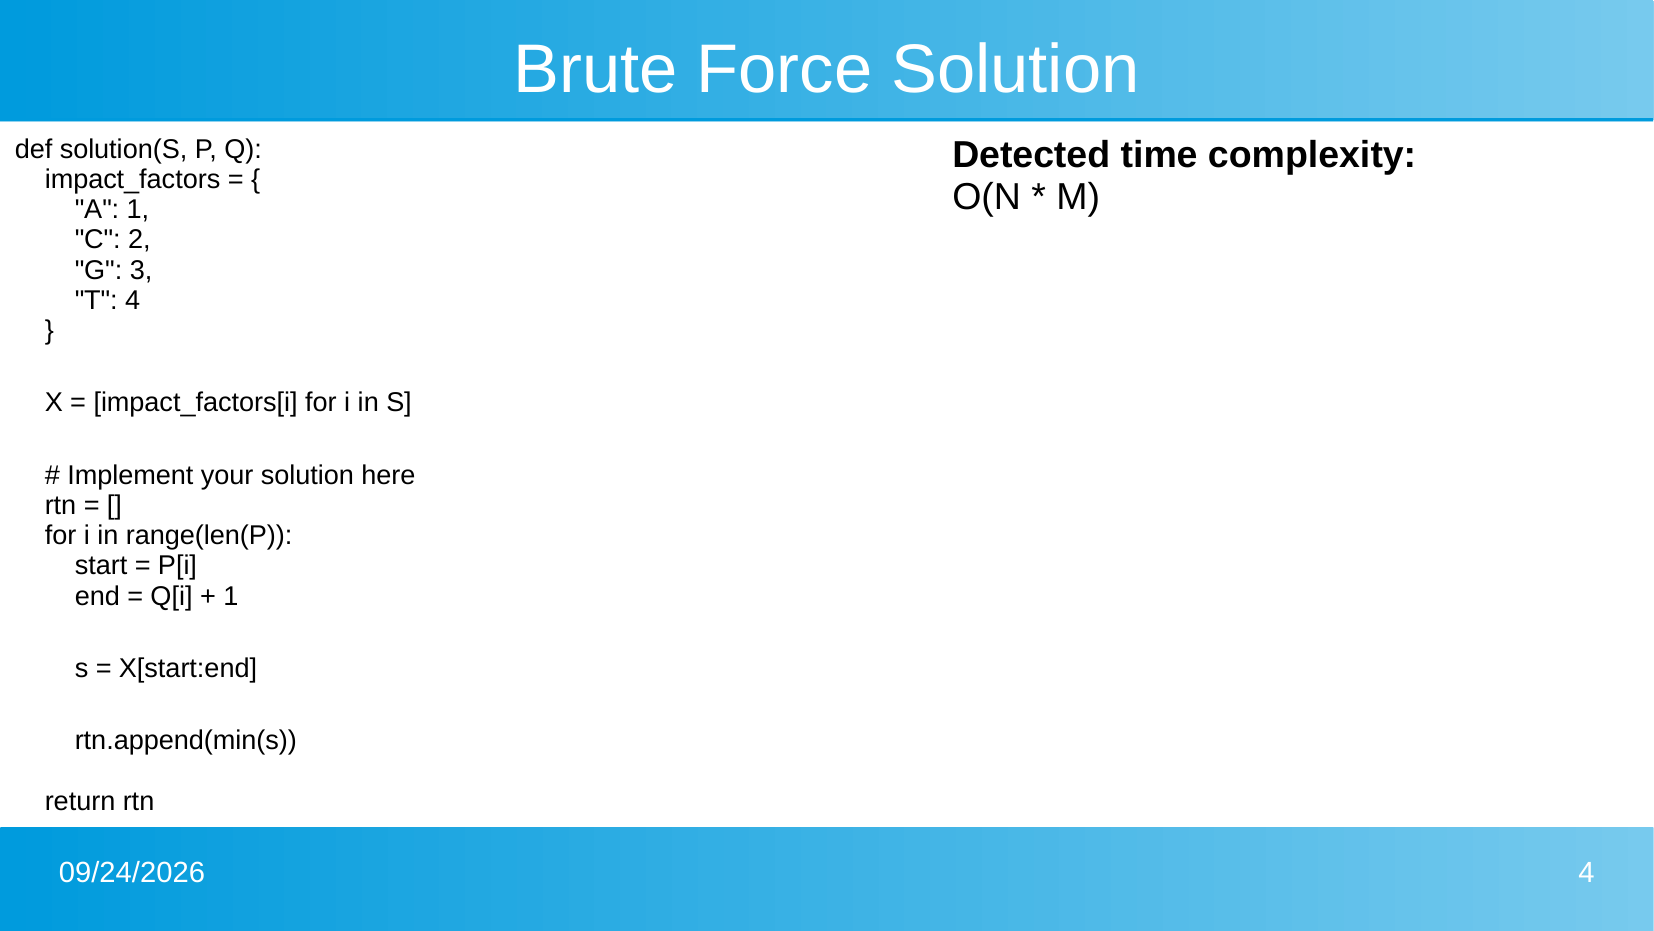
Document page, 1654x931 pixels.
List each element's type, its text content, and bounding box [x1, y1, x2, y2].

text_box Detected time complexity: O(N * M) [937, 126, 1651, 427]
title Brute Force Solution [59, 29, 1595, 108]
text_box def solution(S, P, Q): impact_factors = { "A": 1, "C": 2, "G": 3, "T": 4 } X = [impact_factors[i] for i in S] # Implement your solution here rtn = [] for i in range(len(P)): start = P[i] end = Q[i] + 1 s = X[start:end] rtn.append(min(s)) return rtn [0, 126, 1276, 866]
